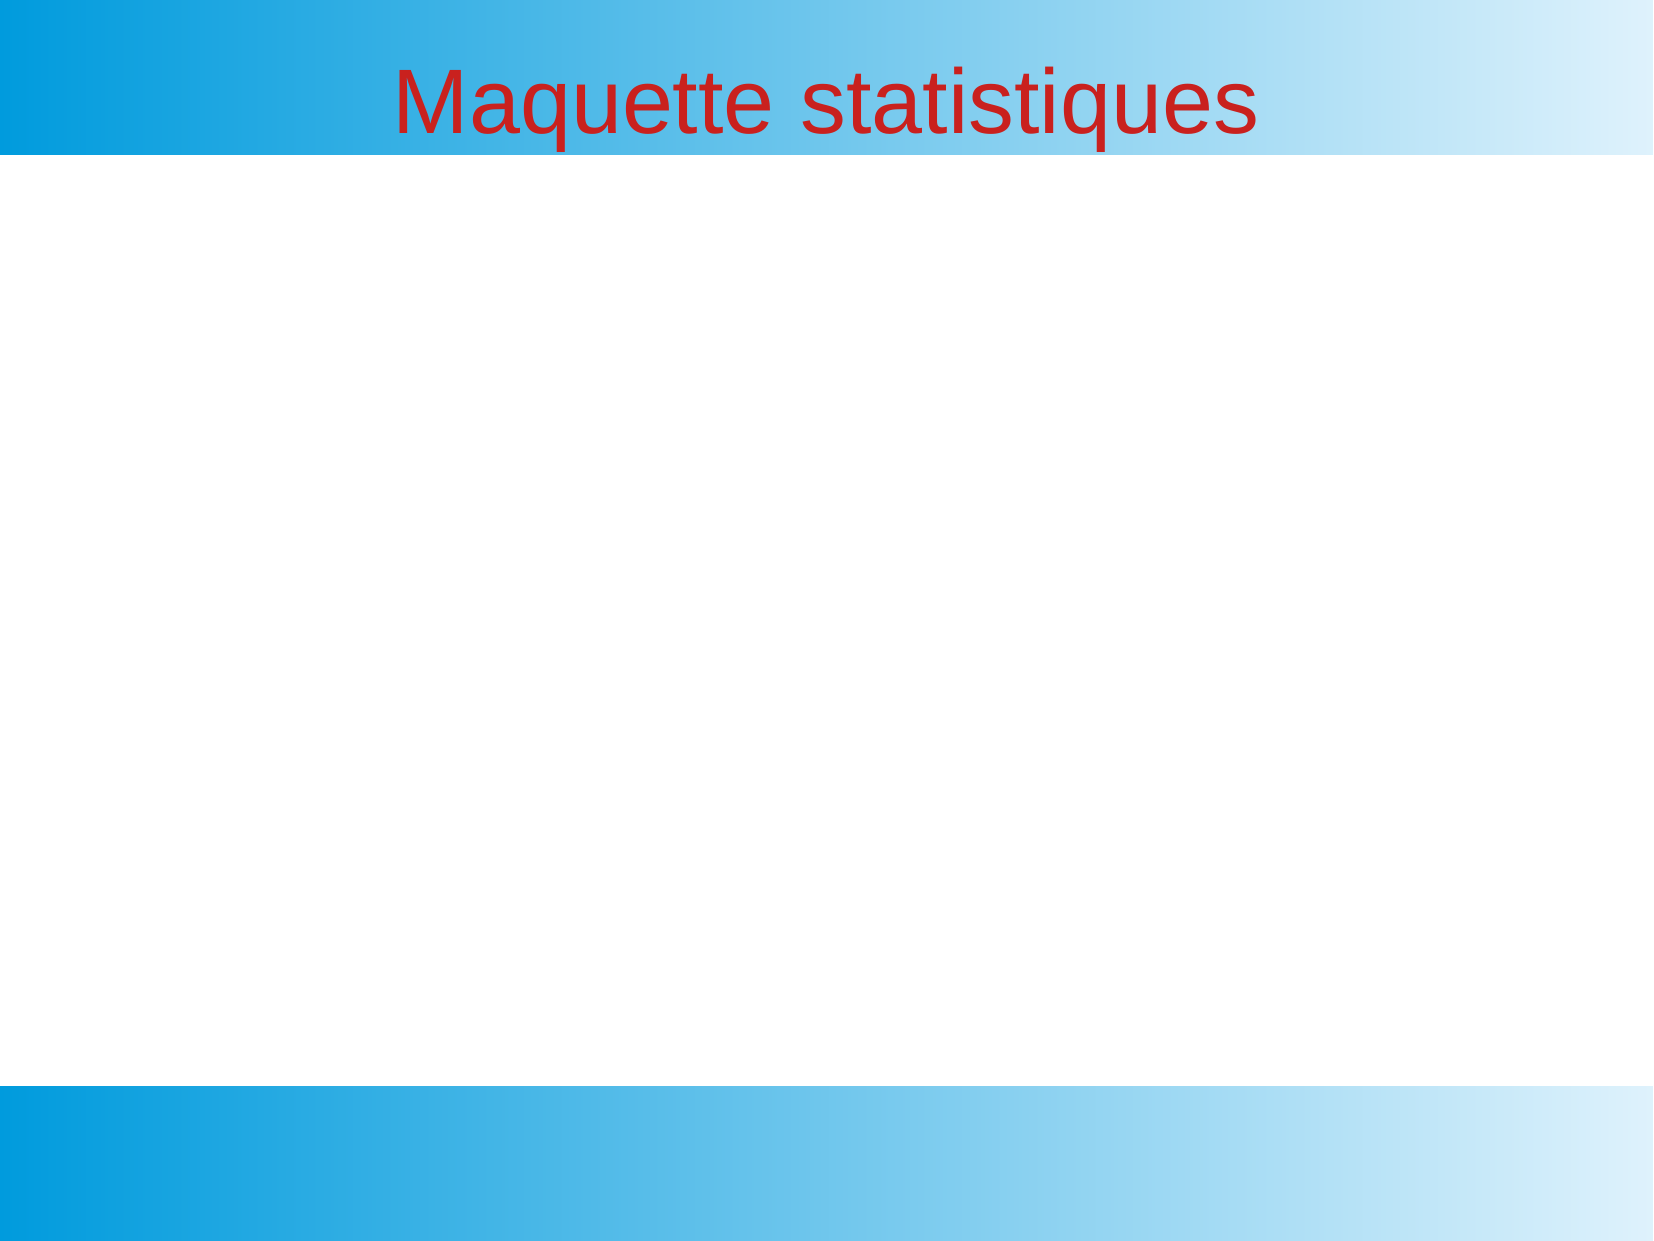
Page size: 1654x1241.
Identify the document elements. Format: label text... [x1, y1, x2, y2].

title Maquette statistiques [82, 49, 1571, 155]
